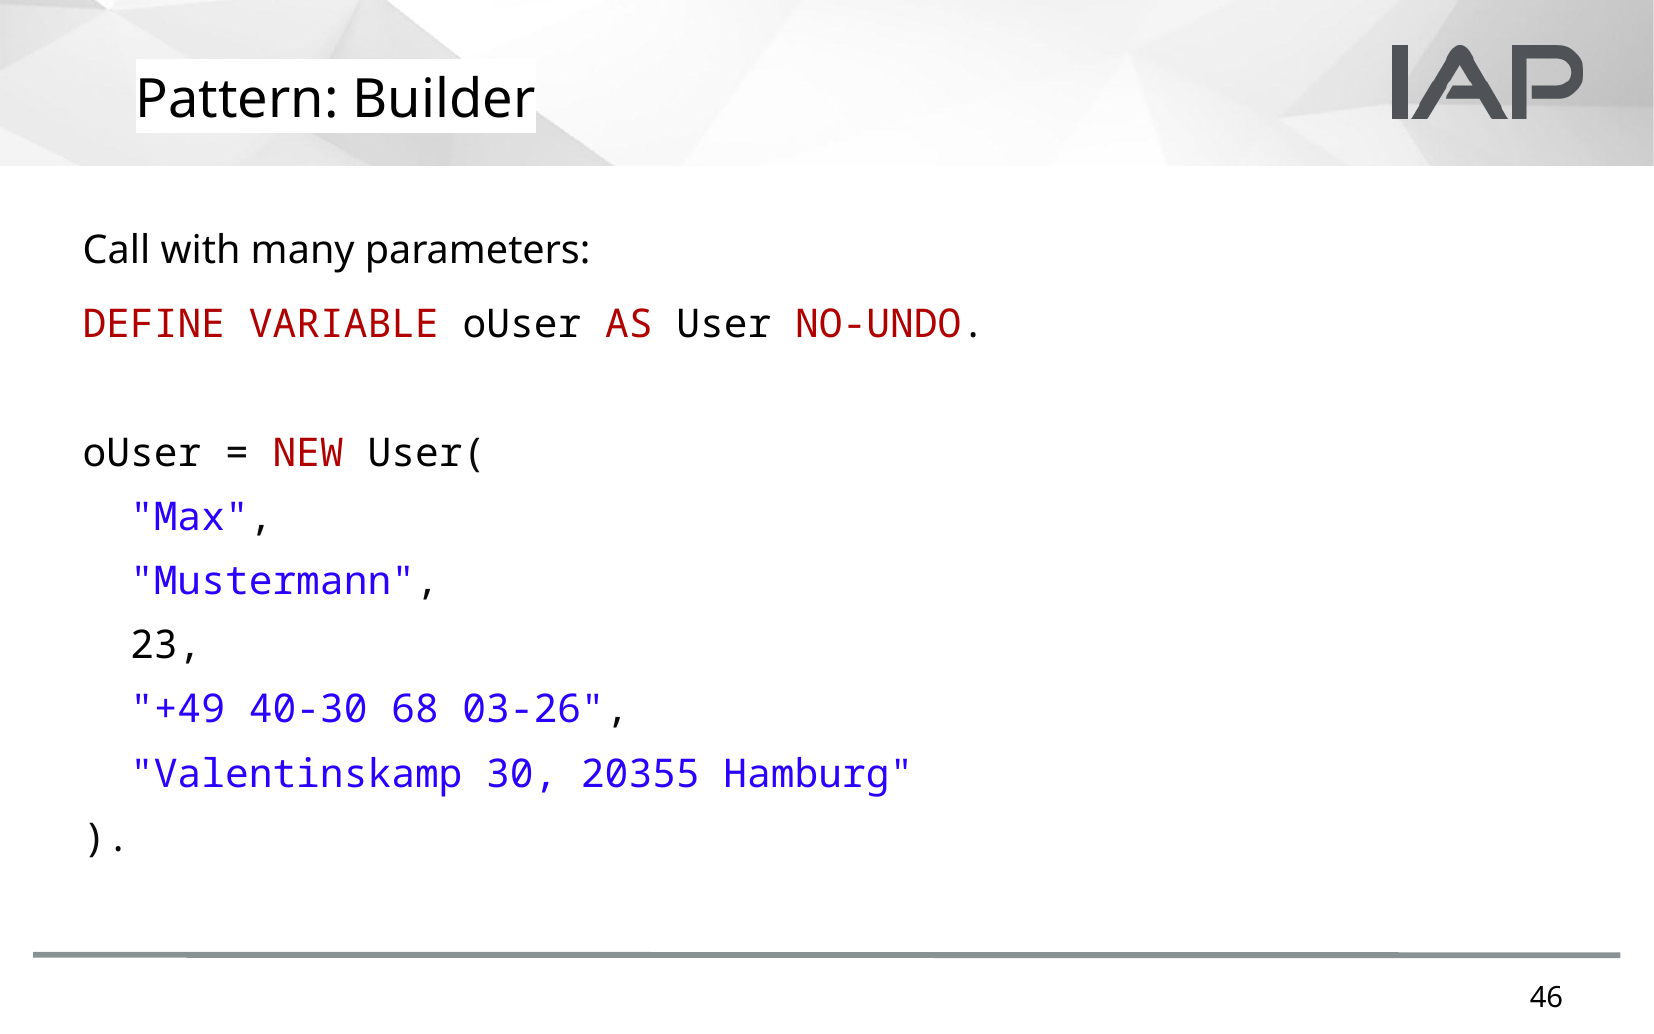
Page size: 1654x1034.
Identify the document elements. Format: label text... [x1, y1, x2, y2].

list DEFINE VARIABLE oUser AS User NO-UNDO. oUser = NEW User( "Max", "Mustermann", 23, "+49 40-30 68 03-26", "Valentinskamp 30, 20355 Hamburg" ). [82, 295, 1571, 915]
list Call with many parameters: [82, 221, 1571, 295]
title Pattern: Builder [135, 41, 1264, 152]
picture [0, 0, 1654, 166]
